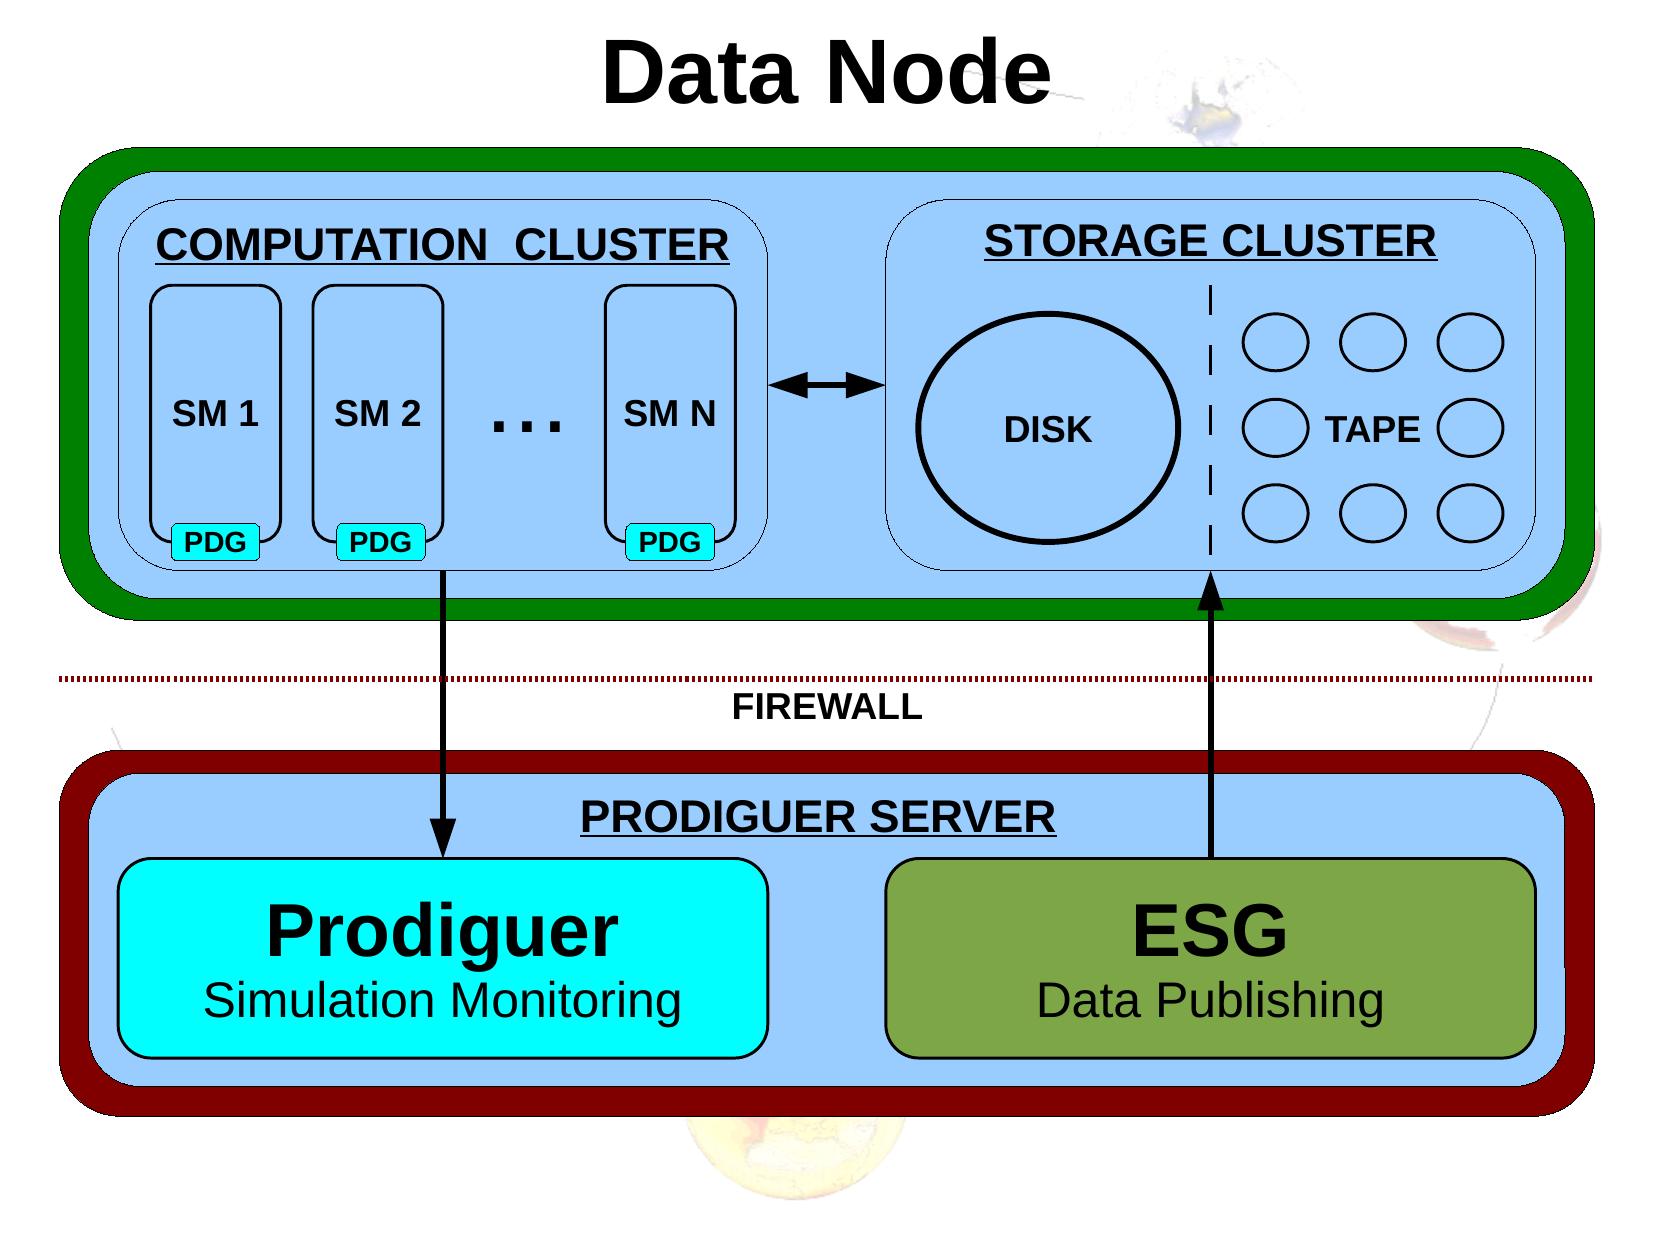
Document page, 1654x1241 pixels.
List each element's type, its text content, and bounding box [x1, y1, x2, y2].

text_box TAPE [1275, 401, 1471, 459]
picture [446, 621, 1208, 750]
text_box COMPUTATION CLUSTER [118, 211, 768, 278]
text_box [59, 750, 1595, 1117]
text_box STORAGE CLUSTER [885, 207, 1536, 274]
title Data Node [82, 0, 1571, 147]
text_box Prodiguer Simulation Monitoring [118, 858, 768, 1059]
text_box SM 1 [150, 285, 281, 542]
text_box [59, 147, 1595, 621]
text_box PDG [625, 523, 715, 561]
text_box PRODIGUER SERVER [565, 783, 1063, 850]
picture [0, 0, 1654, 1241]
text_box SM N [605, 285, 736, 542]
text_box DISK [950, 401, 1146, 459]
text_box PDG [171, 523, 260, 561]
text_box ... [462, 334, 593, 461]
text_box SM 2 [312, 285, 443, 542]
text_box ESG Data Publishing [885, 858, 1536, 1059]
text_box FIREWALL [699, 678, 956, 736]
text_box PDG [336, 523, 426, 561]
